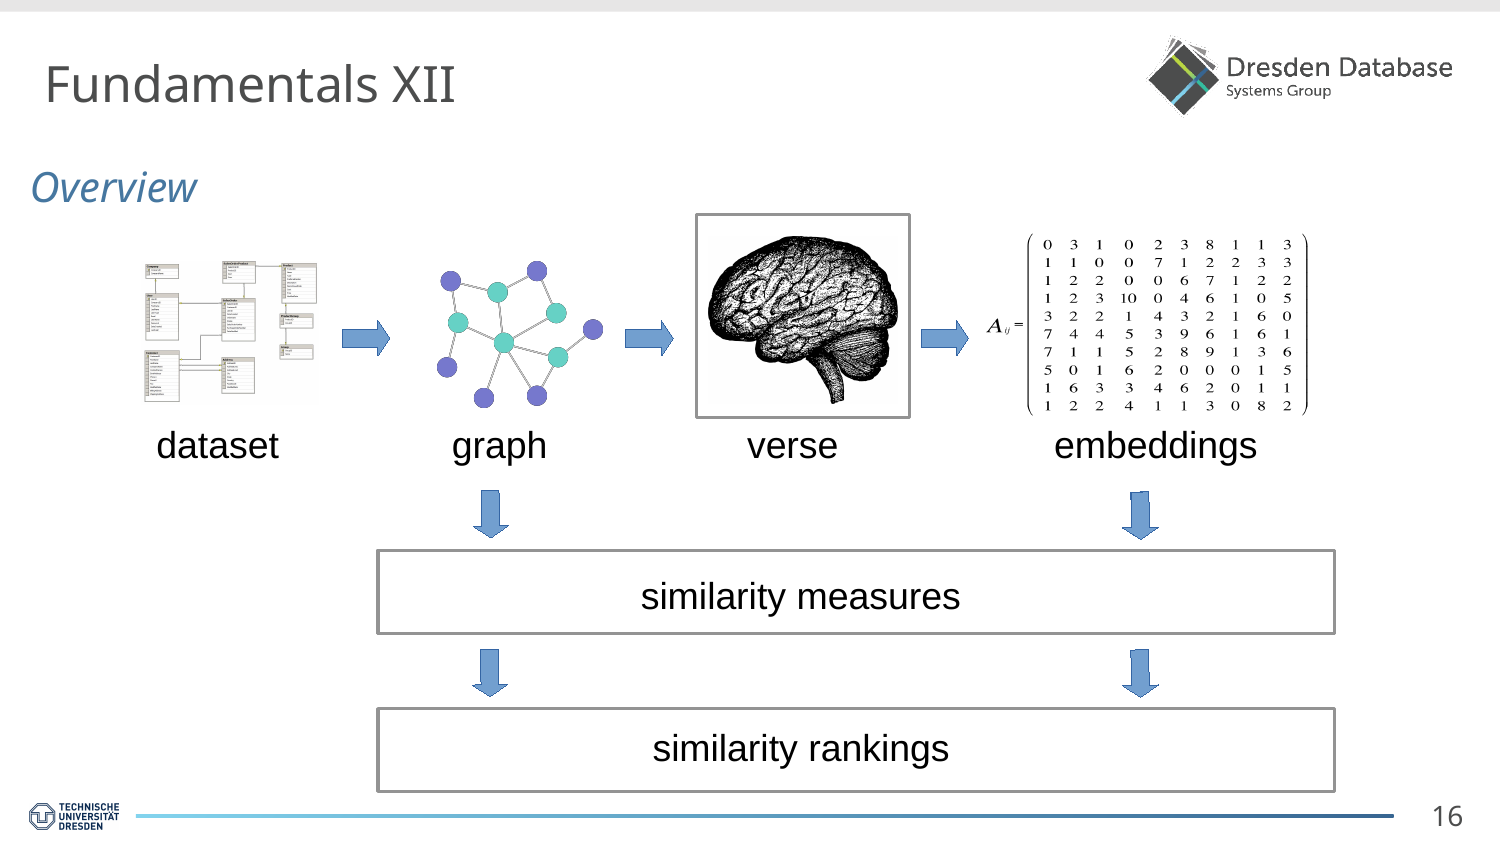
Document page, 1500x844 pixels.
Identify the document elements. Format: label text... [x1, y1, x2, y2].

picture [1145, 35, 1453, 118]
picture [983, 230, 1312, 418]
text_box graph [437, 417, 686, 474]
list Overview [380, 710, 1333, 780]
text_box similarity measures [625, 568, 993, 632]
text_box embeddings [1039, 418, 1288, 474]
picture [29, 803, 119, 830]
text_box [921, 320, 969, 356]
text_box dataset [141, 417, 390, 474]
text_box [473, 490, 509, 538]
text_box [342, 320, 390, 356]
text_box [625, 320, 674, 356]
picture [708, 236, 898, 404]
text_box similarity rankings [637, 720, 1004, 790]
text_box [1122, 649, 1159, 698]
list Overview [29, 159, 1471, 780]
picture [437, 261, 603, 408]
text_box [472, 649, 508, 697]
text_box [1122, 491, 1159, 540]
text_box verse [732, 417, 981, 474]
text_box similarity rankings [637, 793, 1004, 820]
title Fundamentals XII [29, 47, 1093, 118]
